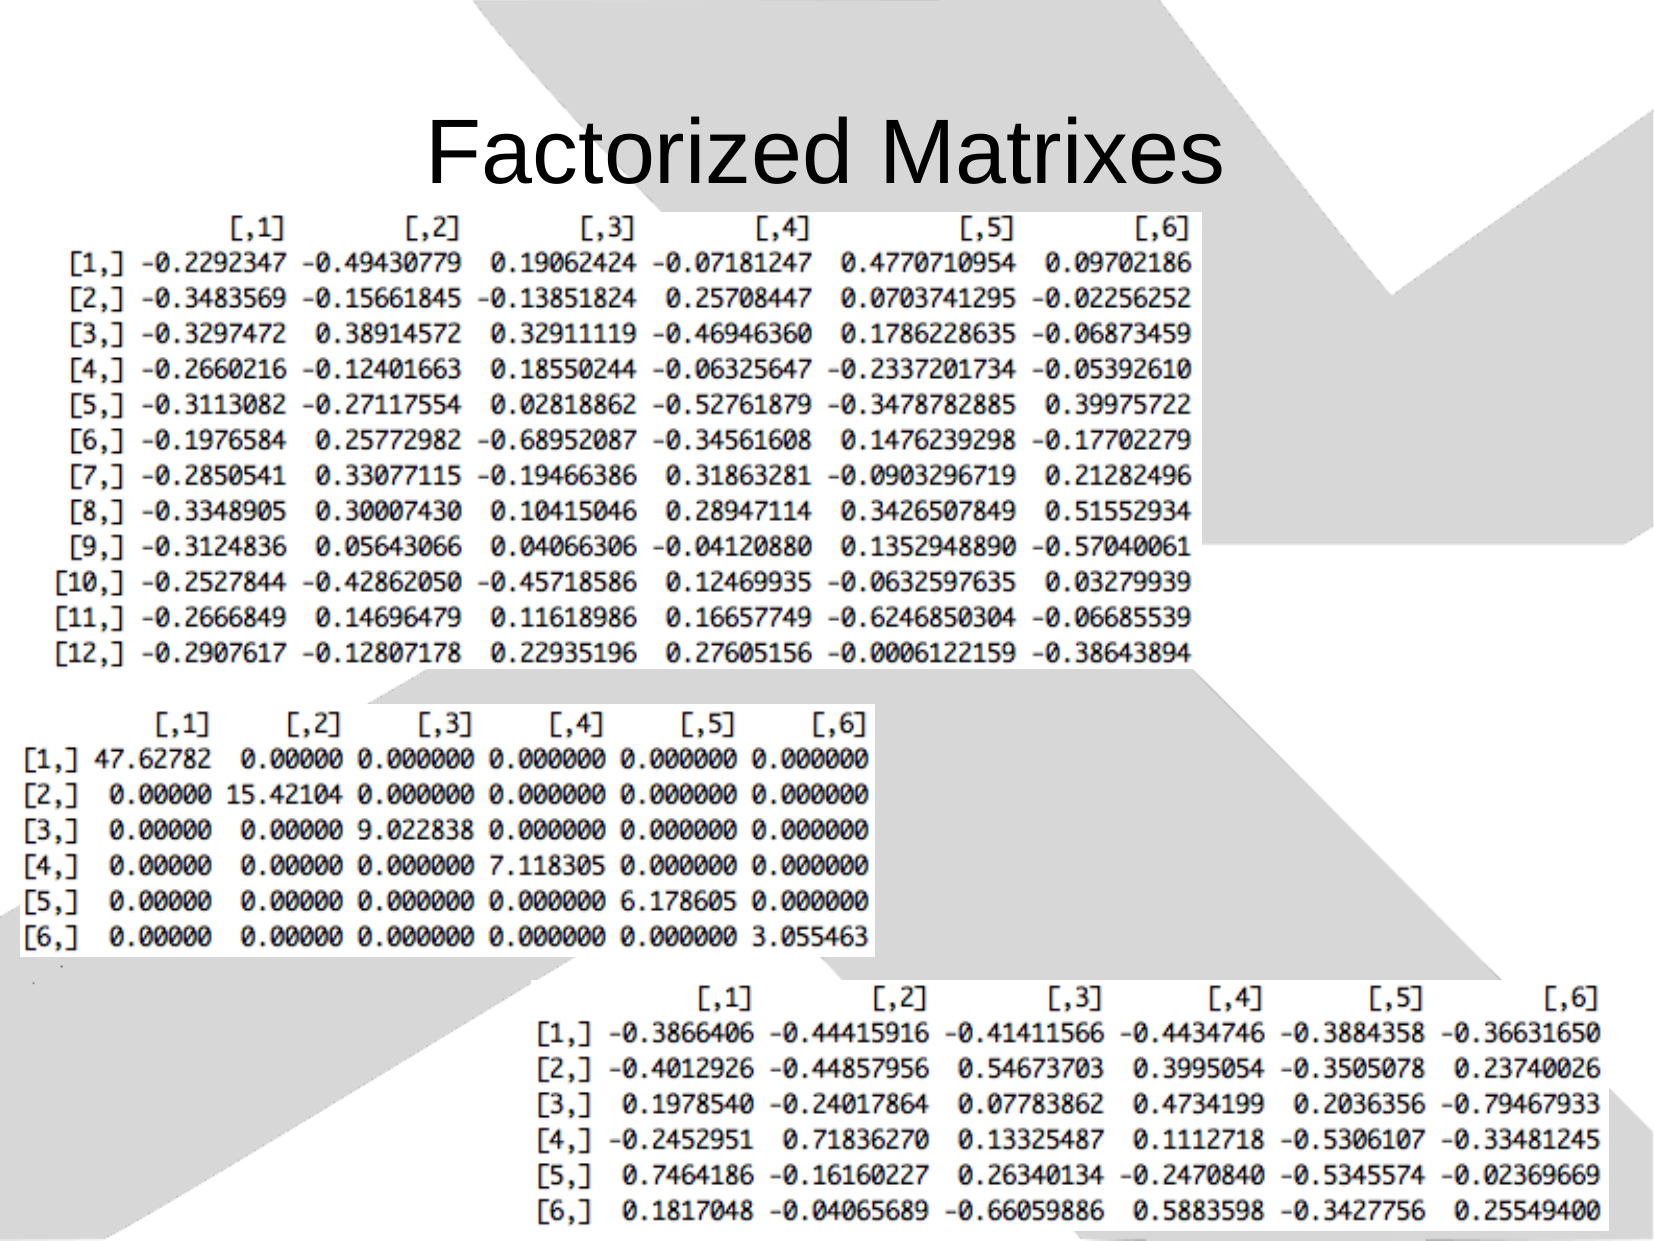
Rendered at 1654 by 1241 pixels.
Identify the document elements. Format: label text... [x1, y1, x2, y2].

title Factorized Matrixes [82, 49, 1571, 257]
picture [0, 0, 1654, 1241]
